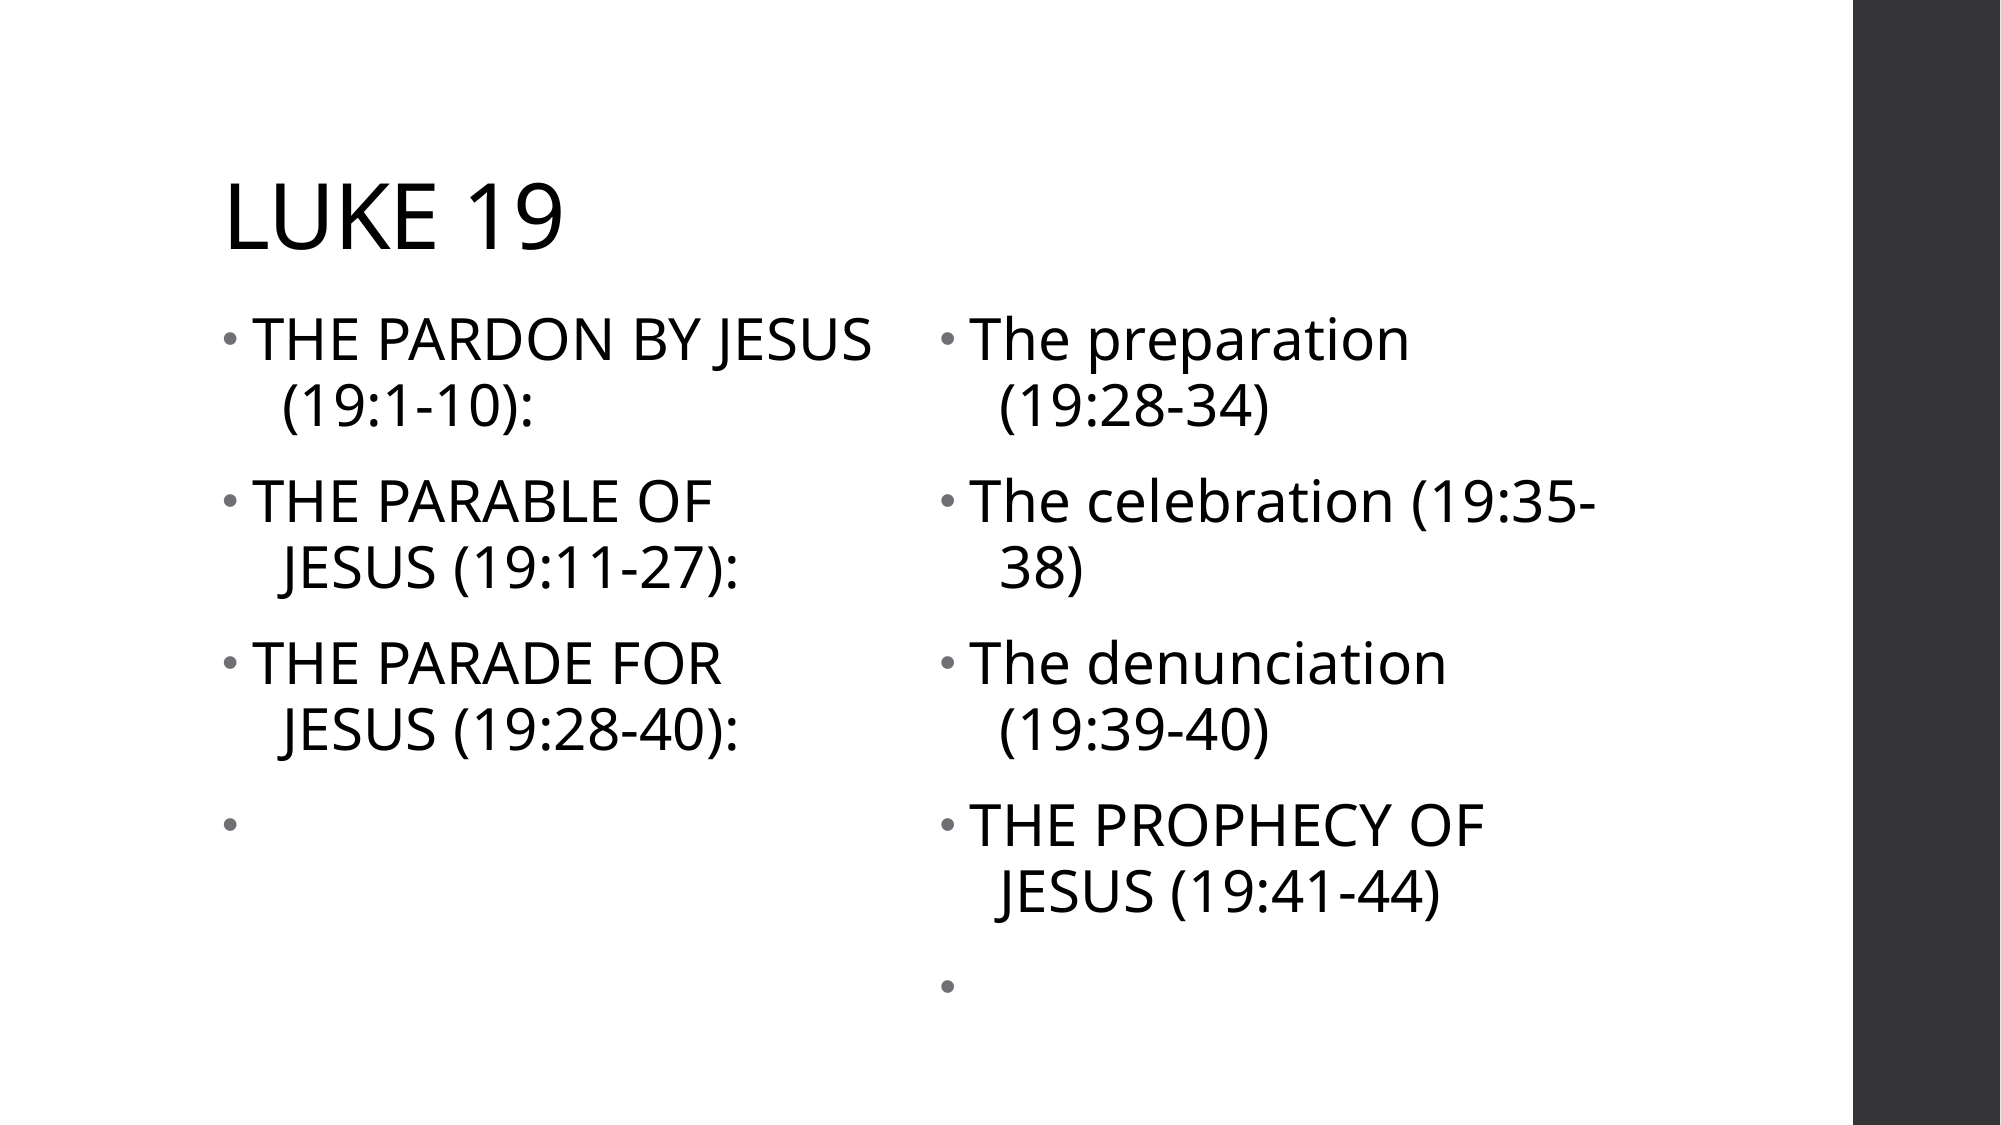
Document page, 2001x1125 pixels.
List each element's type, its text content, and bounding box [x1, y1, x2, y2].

list THE PARDON BY JESUS (19:1-10): THE PARABLE OF JESUS (19:11-27): THE PARADE FOR JESUS (19:28-40): [207, 299, 900, 1014]
list The preparation (19:28-34) The celebration (19:35-38) The denunciation (19:39-40) THE PROPHECY OF JESUS (19:41-44) [924, 299, 1617, 1014]
title LUKE 19 [206, 60, 1797, 278]
